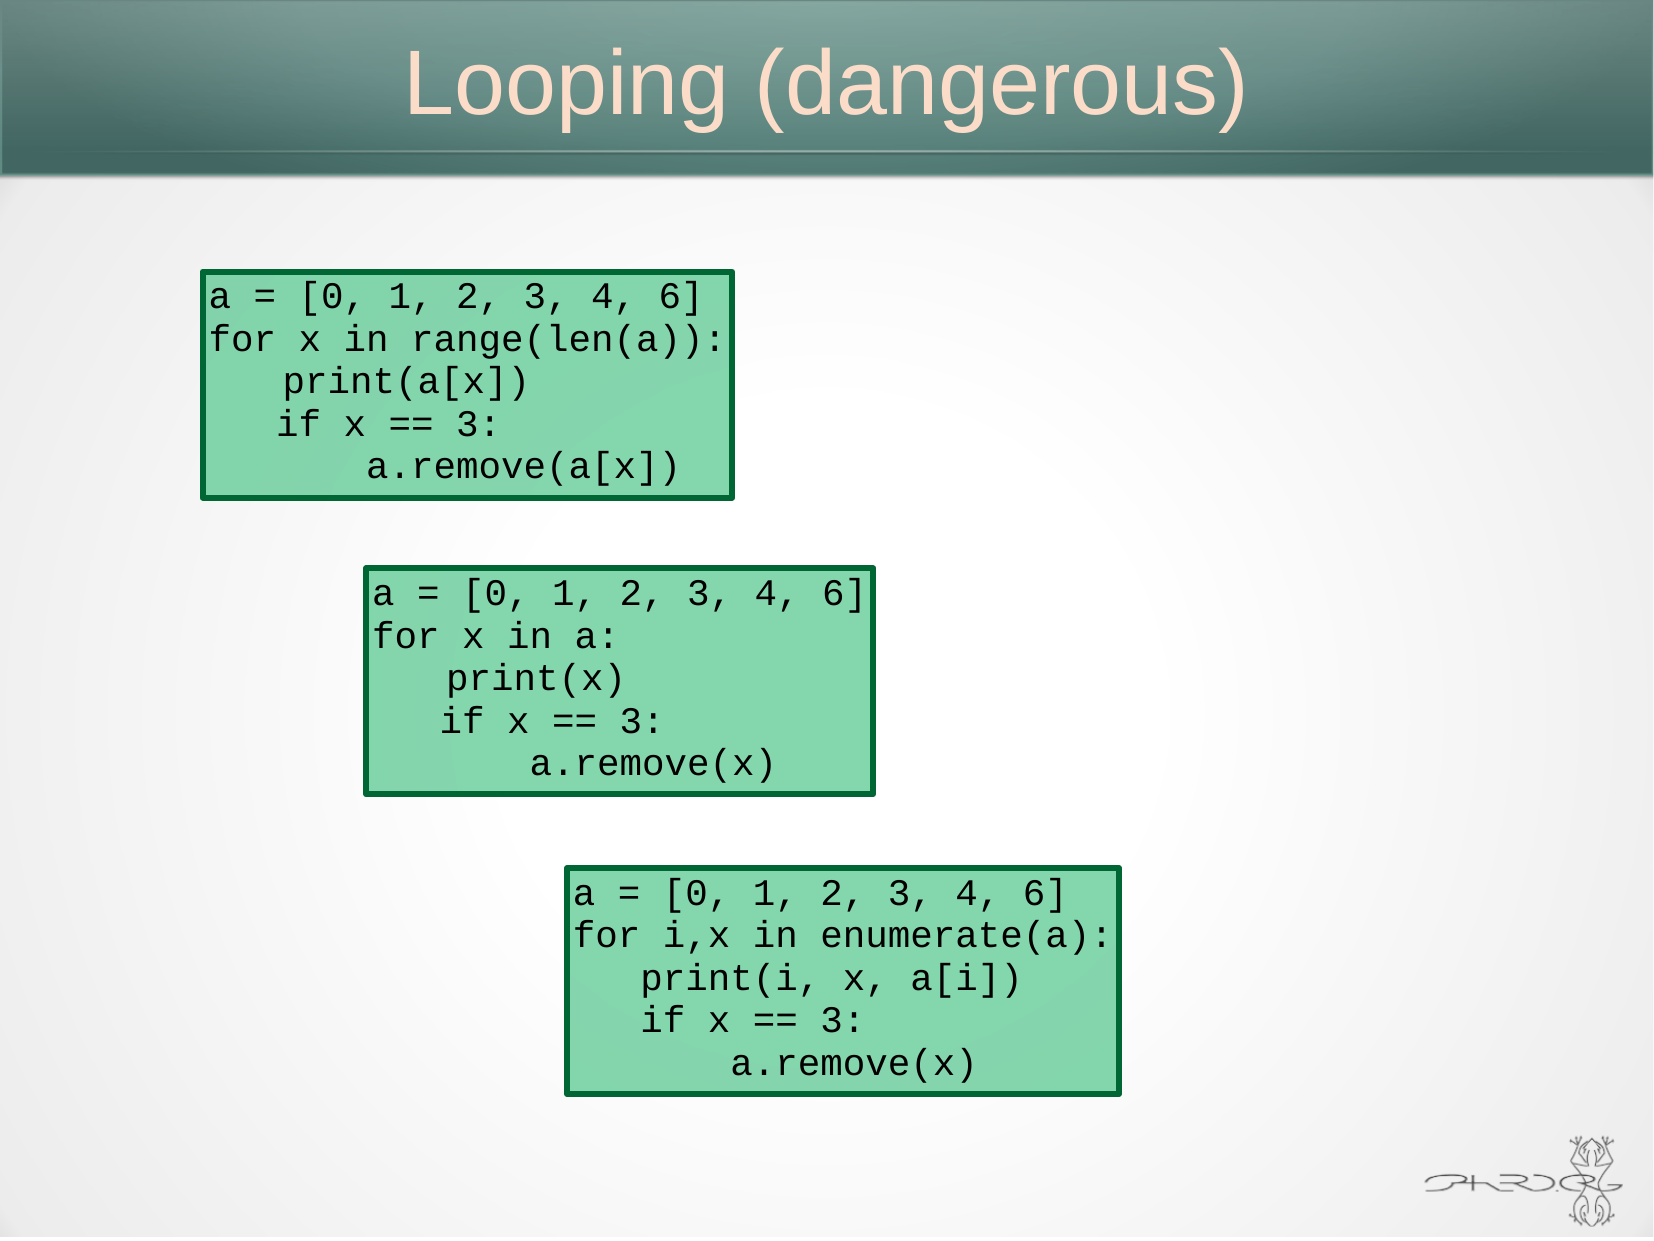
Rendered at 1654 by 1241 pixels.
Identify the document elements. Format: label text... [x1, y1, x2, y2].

text_box a = [0, 1, 2, 3, 4, 6] for x in a: print(x) if x == 3: a.remove(x) [366, 568, 874, 795]
picture [0, 0, 1654, 1237]
text_box a = [0, 1, 2, 3, 4, 6] for x in range(len(a)): print(a[x]) if x == 3: a.remove(a[x]) [202, 271, 733, 498]
title Looping (dangerous) [82, 11, 1571, 154]
text_box a = [0, 1, 2, 3, 4, 6] for i,x in enumerate(a): print(i, x, a[i]) if x == 3: a.remove(x) [566, 868, 1120, 1094]
